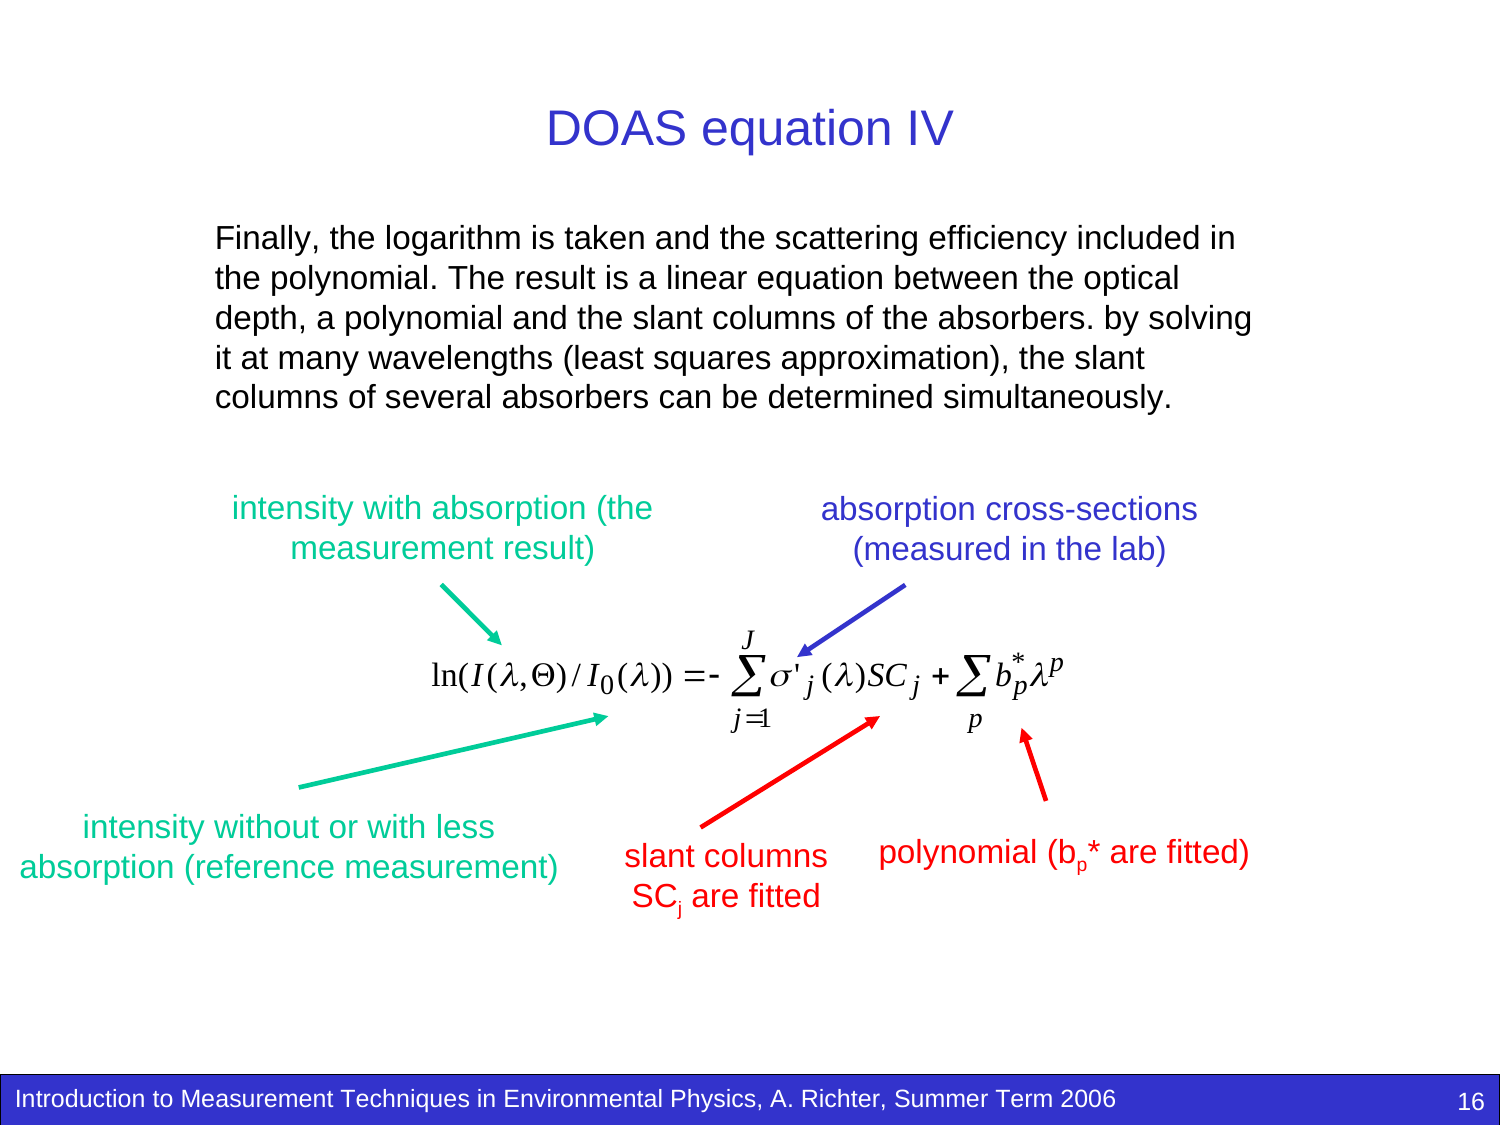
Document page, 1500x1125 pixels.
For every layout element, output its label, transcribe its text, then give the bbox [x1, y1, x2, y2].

text_box polynomial (bp* are fitted) [844, 822, 1294, 884]
text_box Finally, the logarithm is taken and the scattering efficiency included in the polynomial. The result is a linear equation between the optical depth, a polynomial and the slant columns of the absorbers. by solving it at many wavelengths (least squares approximation), the slant columns of several absorbers can be determined simultaneously. [199, 208, 1275, 374]
text_box intensity without or with less absorption (reference measurement) [0, 797, 585, 894]
text_box absorption cross-sections (measured in the lab) [750, 479, 1270, 575]
text_box slant columns SCj are fitted [572, 826, 880, 928]
text_box DOAS equation IV [0, 87, 1500, 163]
text_box intensity with absorption (the measurement result) [147, 478, 739, 575]
chart [427, 621, 1073, 740]
